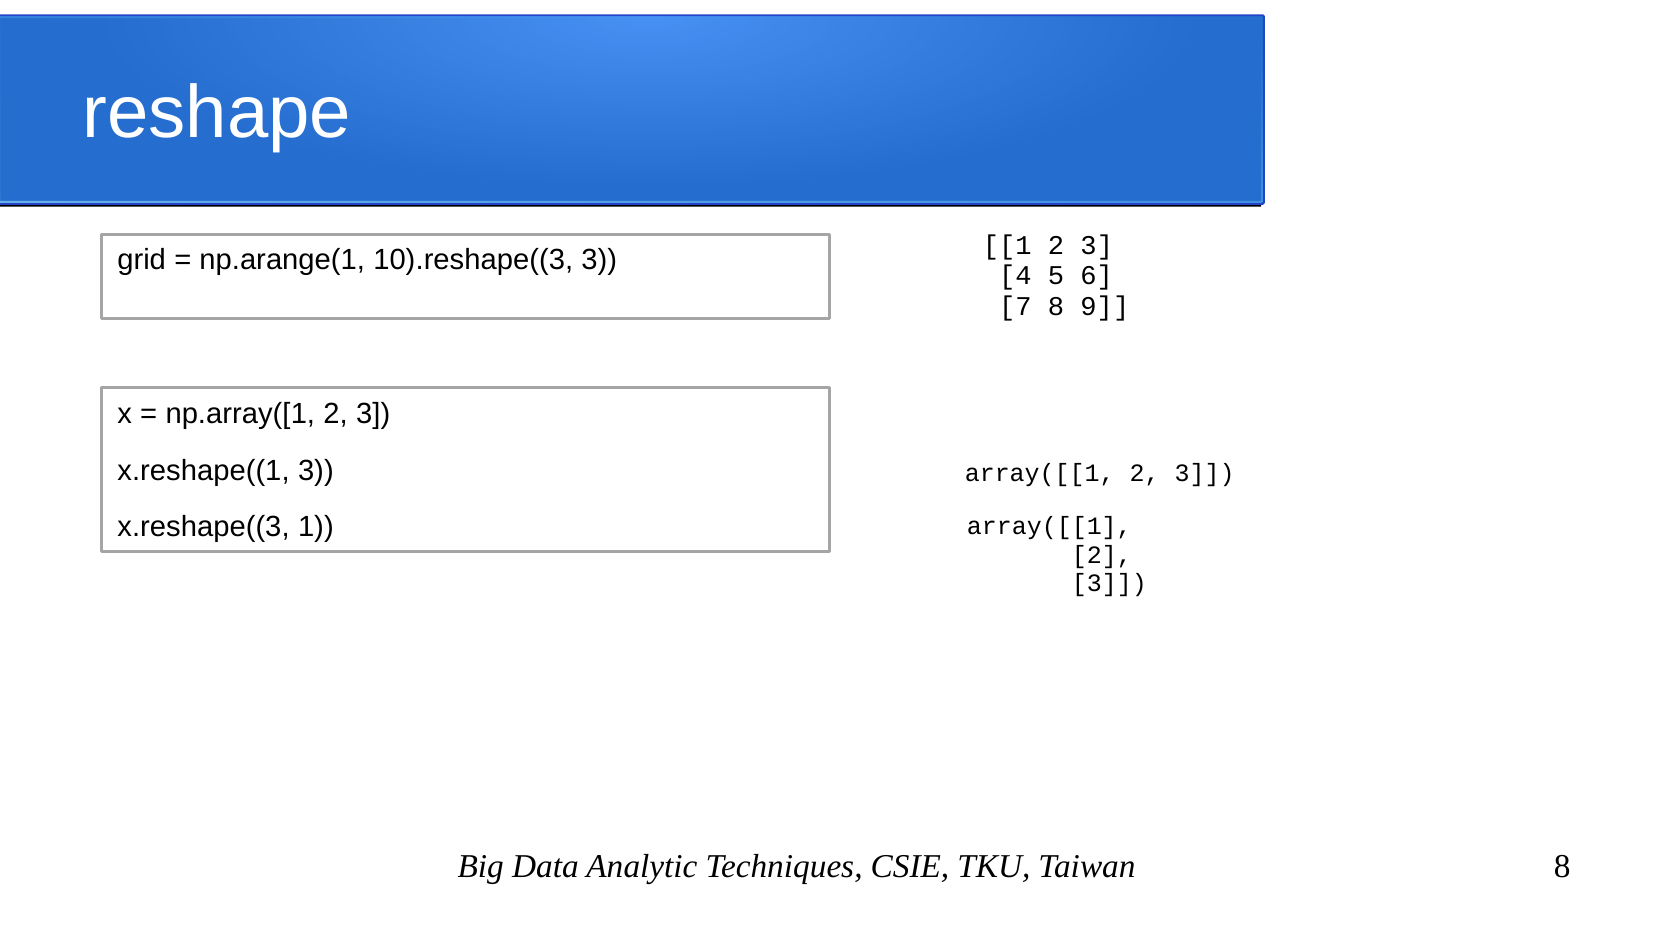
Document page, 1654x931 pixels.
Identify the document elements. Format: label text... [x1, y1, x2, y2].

text_box x = np.array([1, 2, 3]) x.reshape((1, 3)) x.reshape((3, 1)) [101, 387, 830, 552]
text_box grid = np.arange(1, 10).reshape((3, 3)) [101, 234, 830, 319]
text_box array([[1, 2, 3]]) [950, 453, 1264, 522]
title reshape [82, 35, 1235, 189]
text_box [[1 2 3] [4 5 6] [7 8 9]] [968, 224, 1170, 355]
text_box array([[1], [2], [3]]) [952, 506, 1258, 680]
